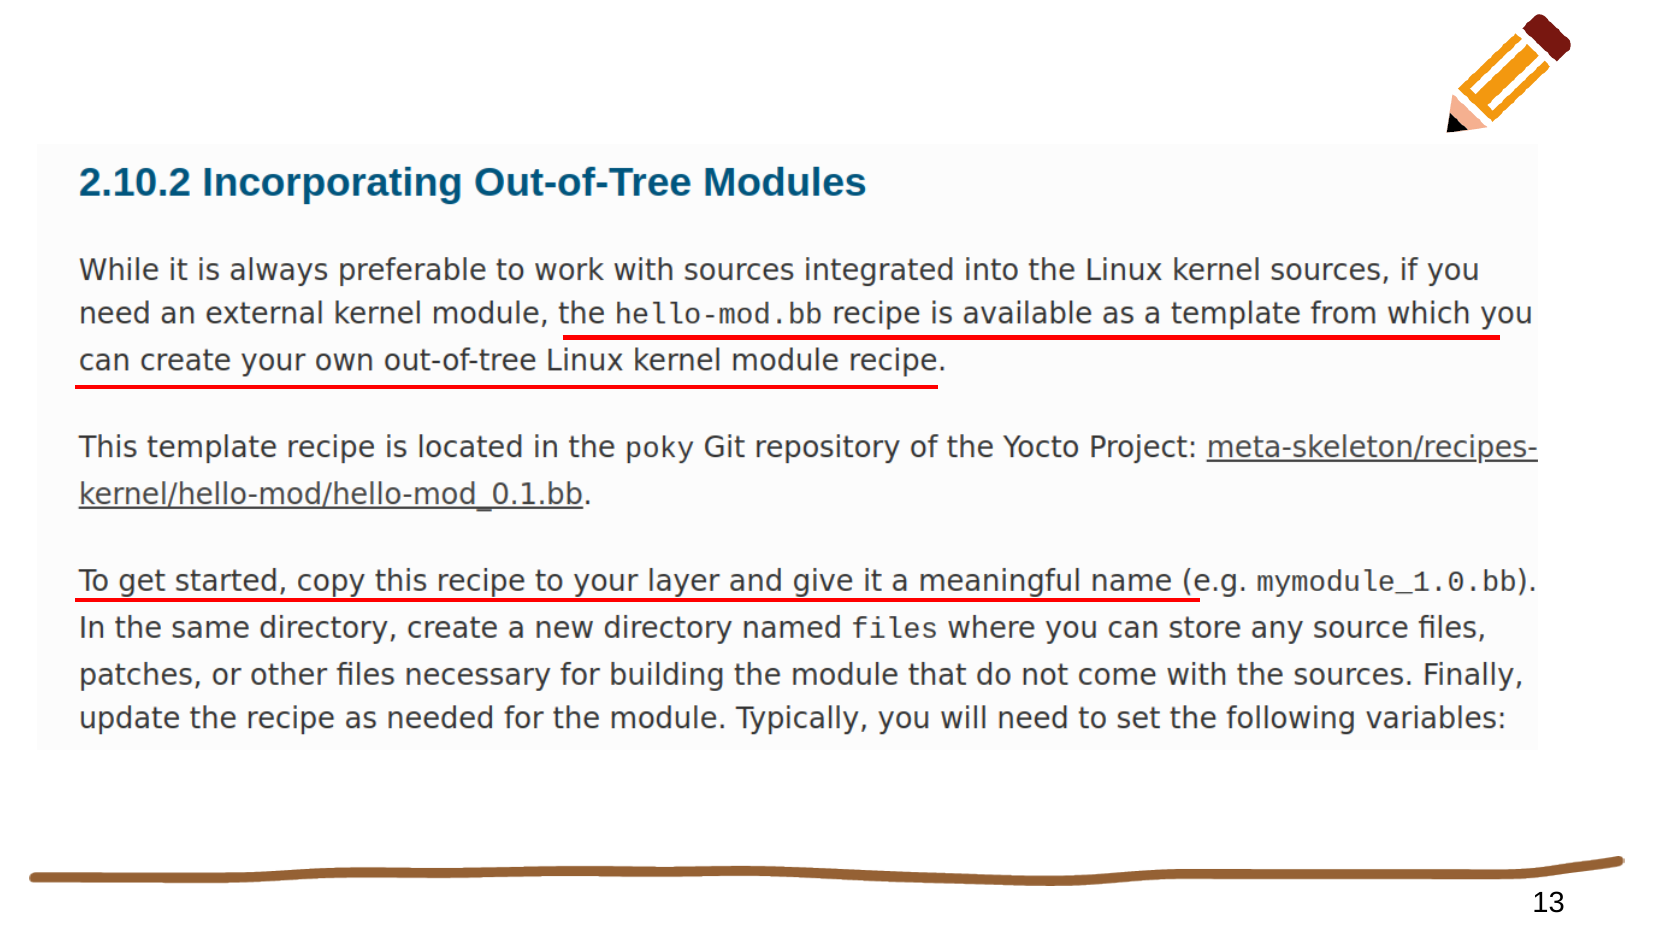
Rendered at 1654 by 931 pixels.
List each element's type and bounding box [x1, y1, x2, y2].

picture [29, 856, 1625, 886]
picture [1446, 14, 1571, 133]
picture [37, 144, 1538, 751]
